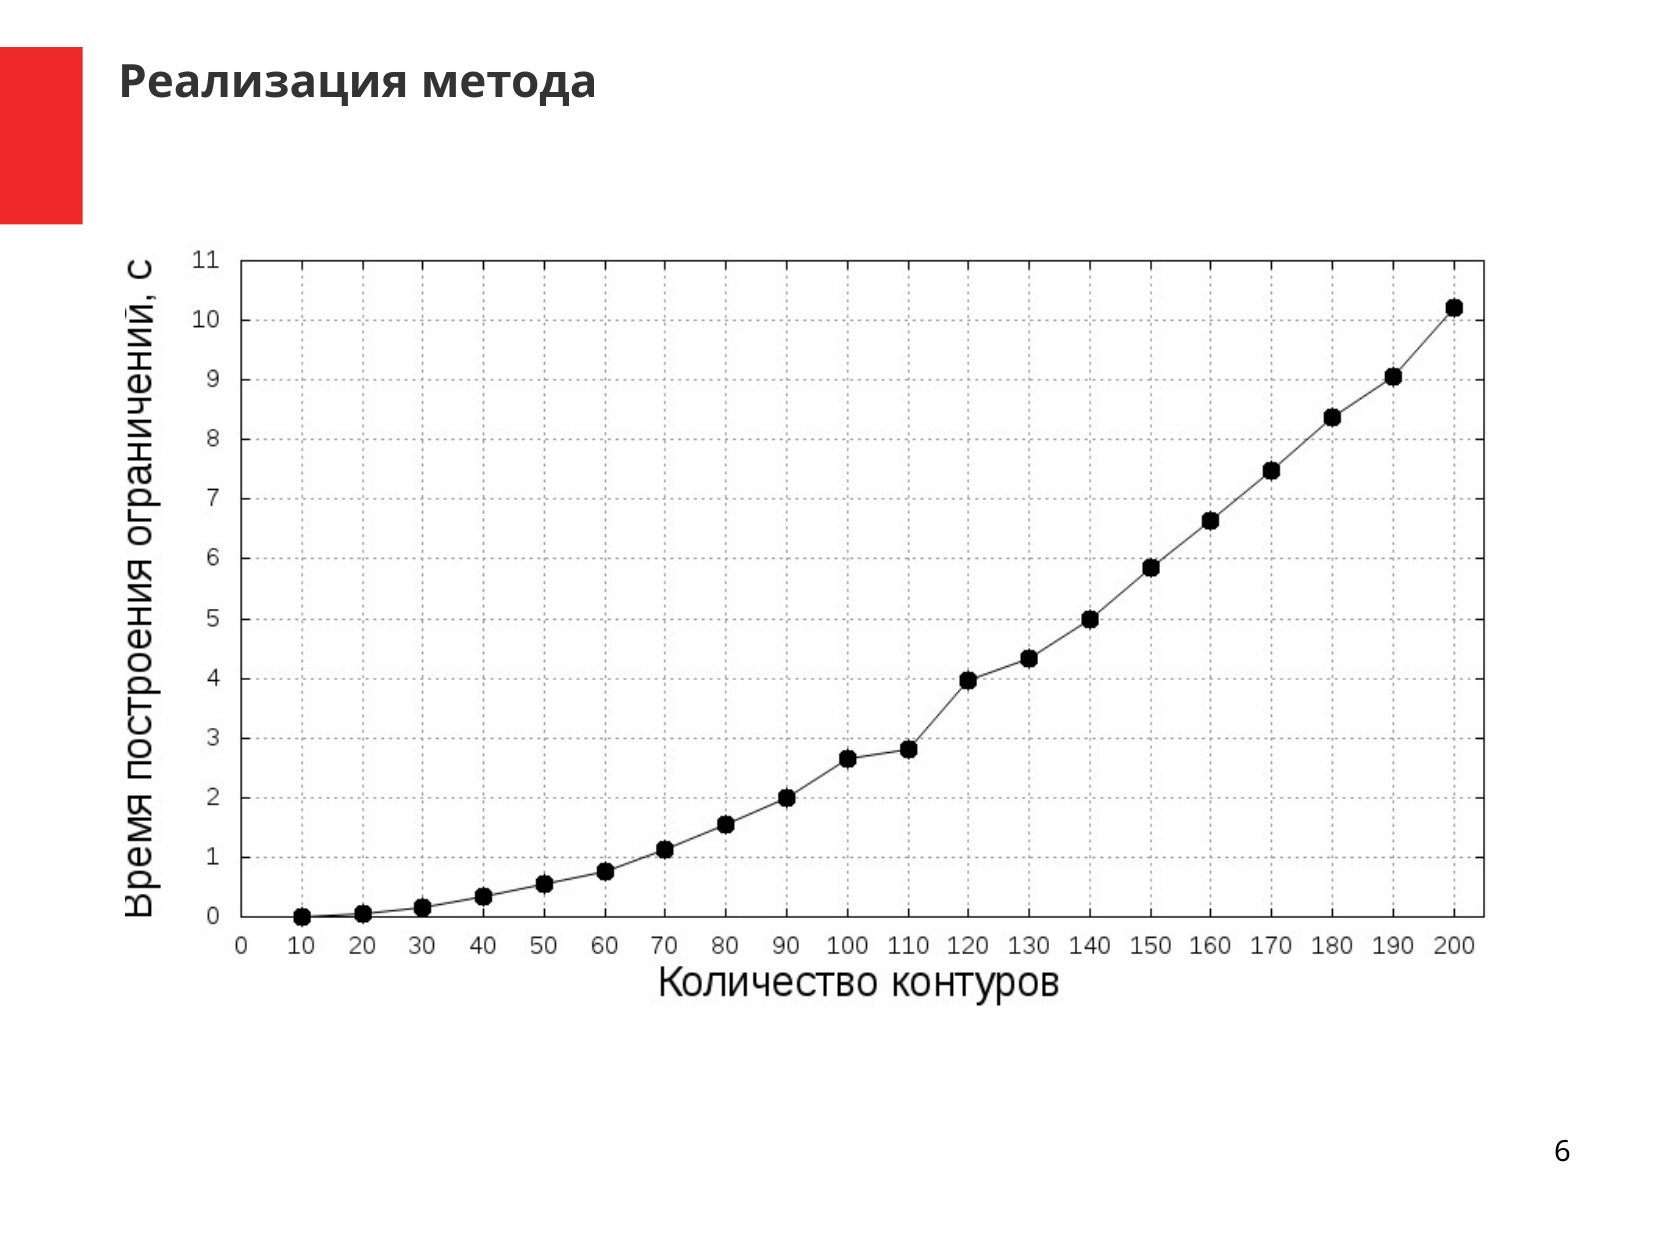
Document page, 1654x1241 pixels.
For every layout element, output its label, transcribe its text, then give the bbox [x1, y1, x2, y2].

title Реализация метода [118, 0, 1571, 184]
picture [125, 229, 1532, 1012]
